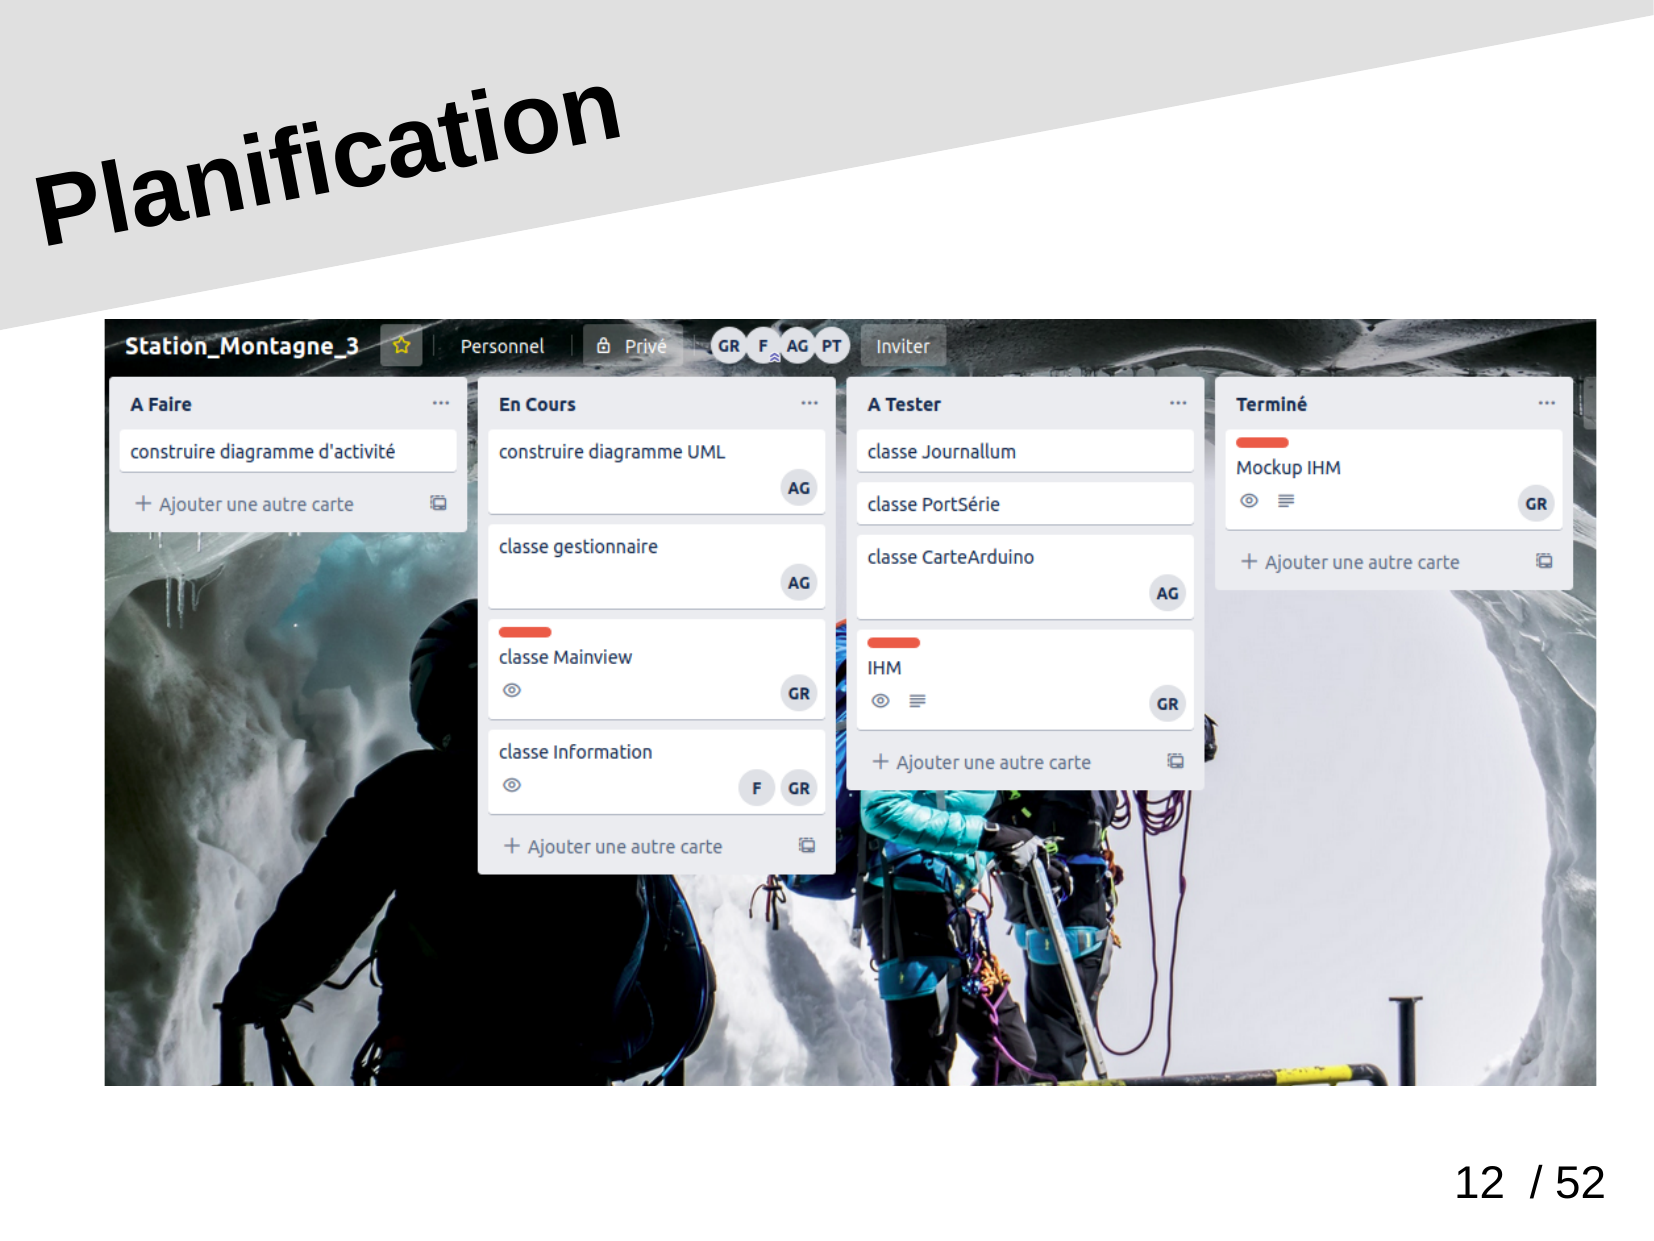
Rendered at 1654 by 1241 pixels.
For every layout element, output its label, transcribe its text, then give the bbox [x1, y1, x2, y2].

picture [104, 319, 1597, 1086]
title Planification [16, 0, 1518, 315]
